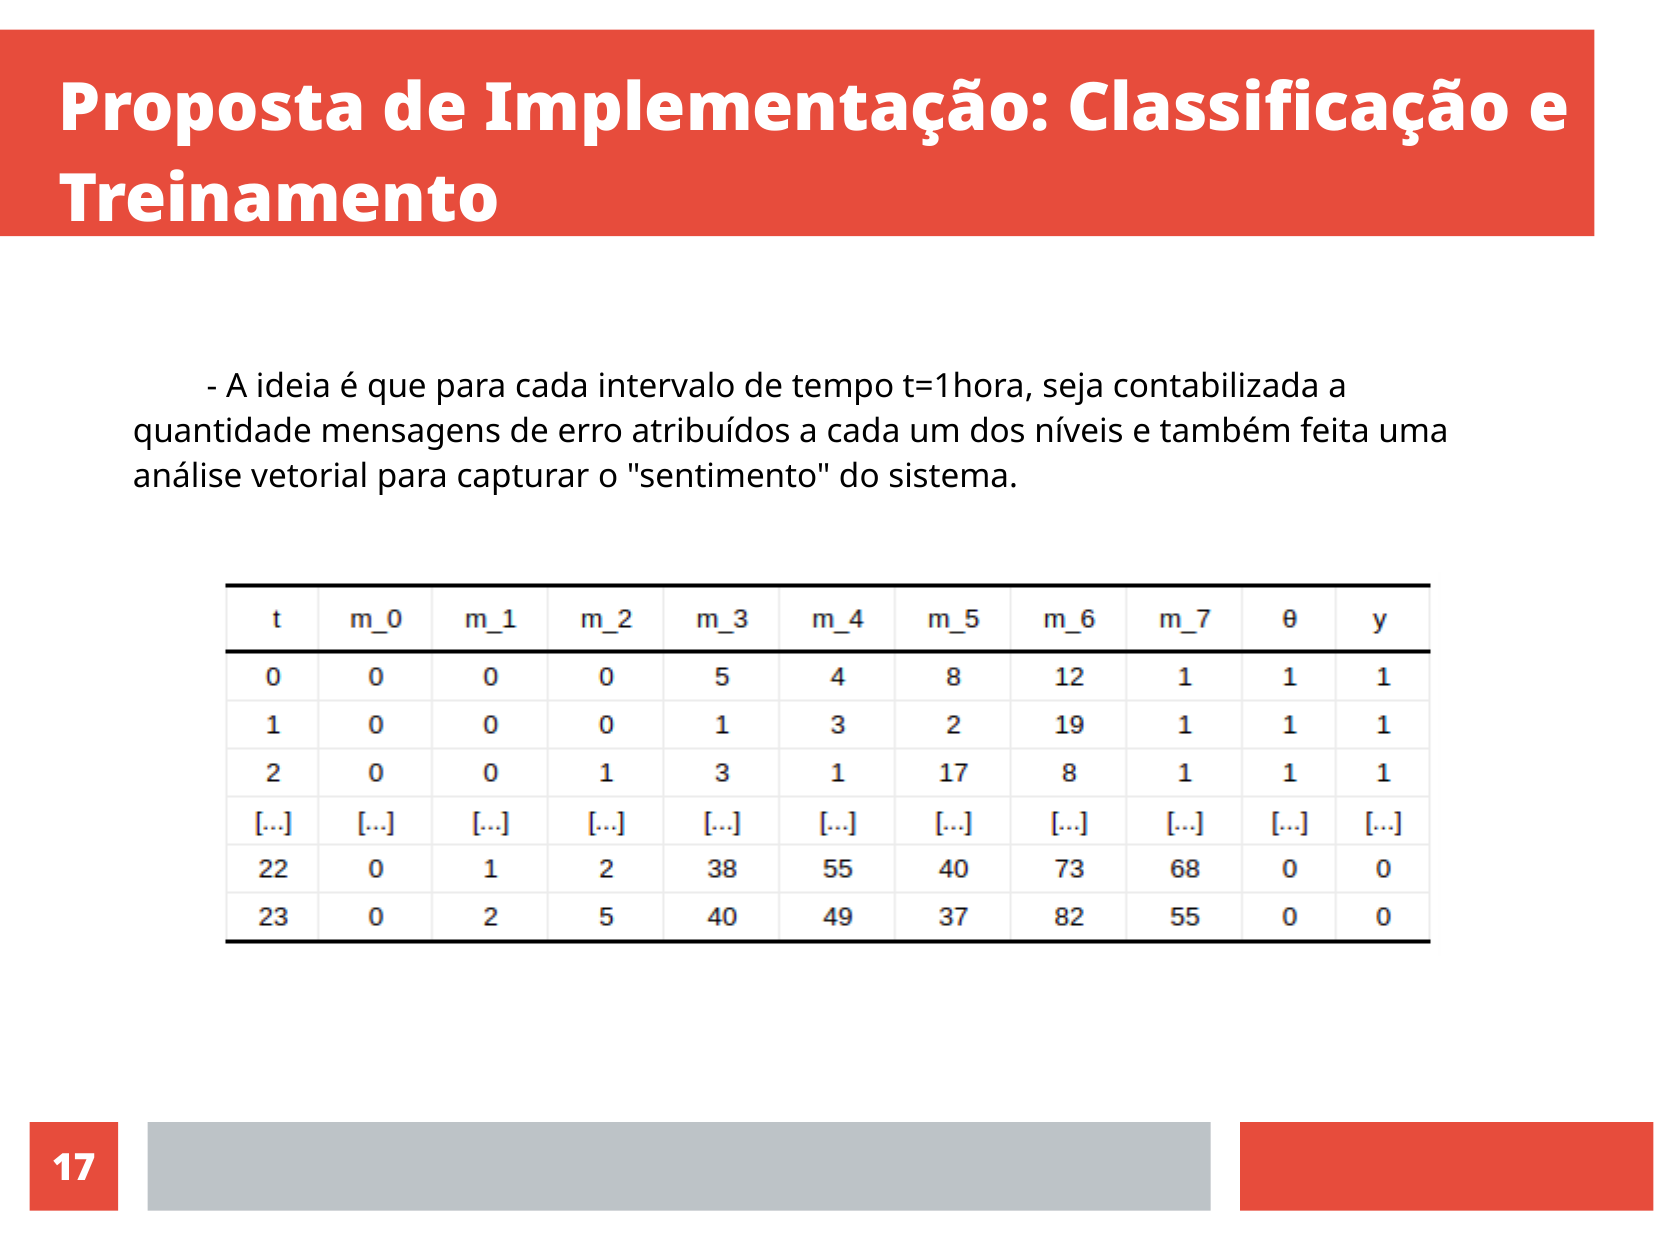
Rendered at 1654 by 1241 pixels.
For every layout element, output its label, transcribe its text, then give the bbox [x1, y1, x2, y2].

picture [212, 572, 1441, 956]
text_box - A ideia é que para cada intervalo de tempo t=1hora, seja contabilizada a quantidade mensagens de erro atribuídos a cada um dos níveis e também feita uma análise vetorial para capturar o "sentimento" do sistema. [118, 354, 1536, 761]
title Proposta de Implementação: Classificação e Treinamento [59, 59, 1595, 207]
